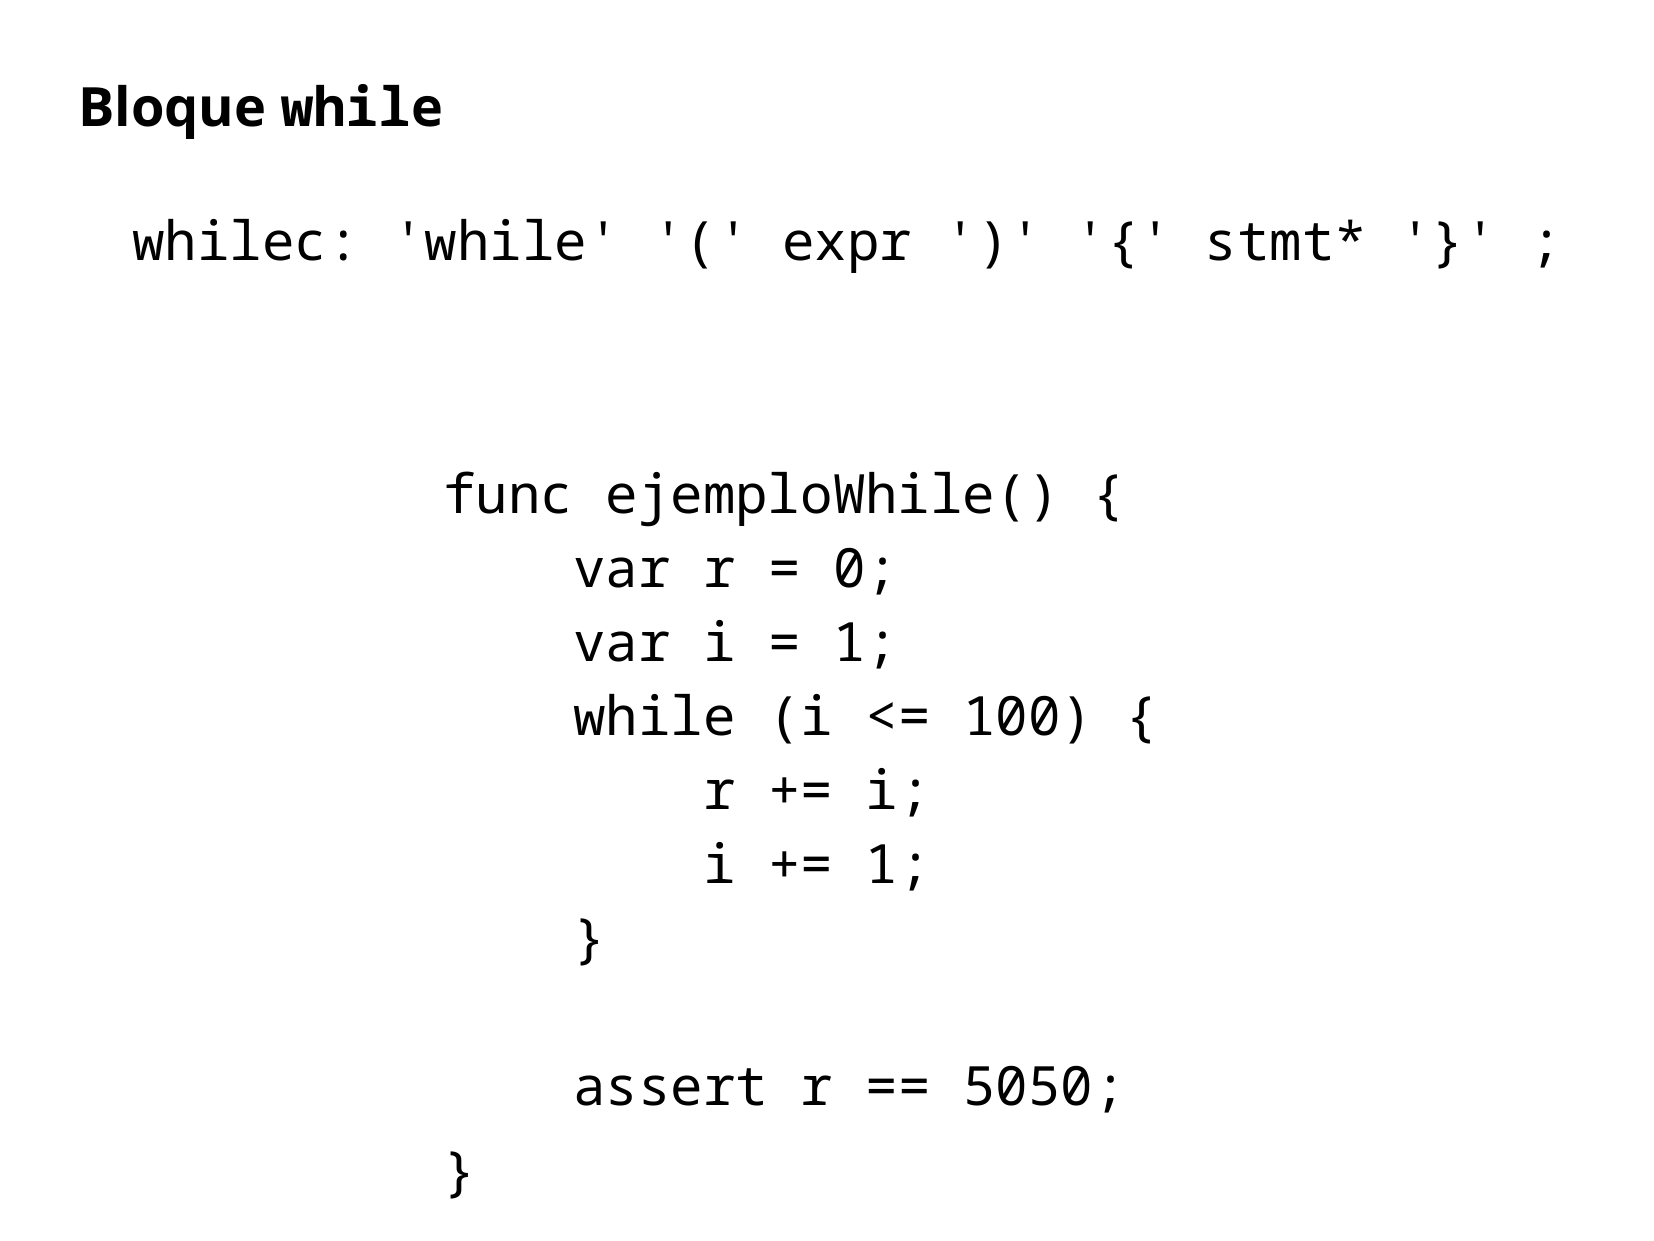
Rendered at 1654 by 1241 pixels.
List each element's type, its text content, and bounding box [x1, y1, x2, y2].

text_box Bloque while [63, 61, 1231, 142]
text_box func ejemploWhile() { var r = 0; var i = 1; while (i <= 100) { r += i; i += 1; } assert r == 5050; } [428, 447, 1179, 1126]
text_box whilec: 'while' '(' expr ')' '{' stmt* '}' ; [117, 195, 1591, 276]
